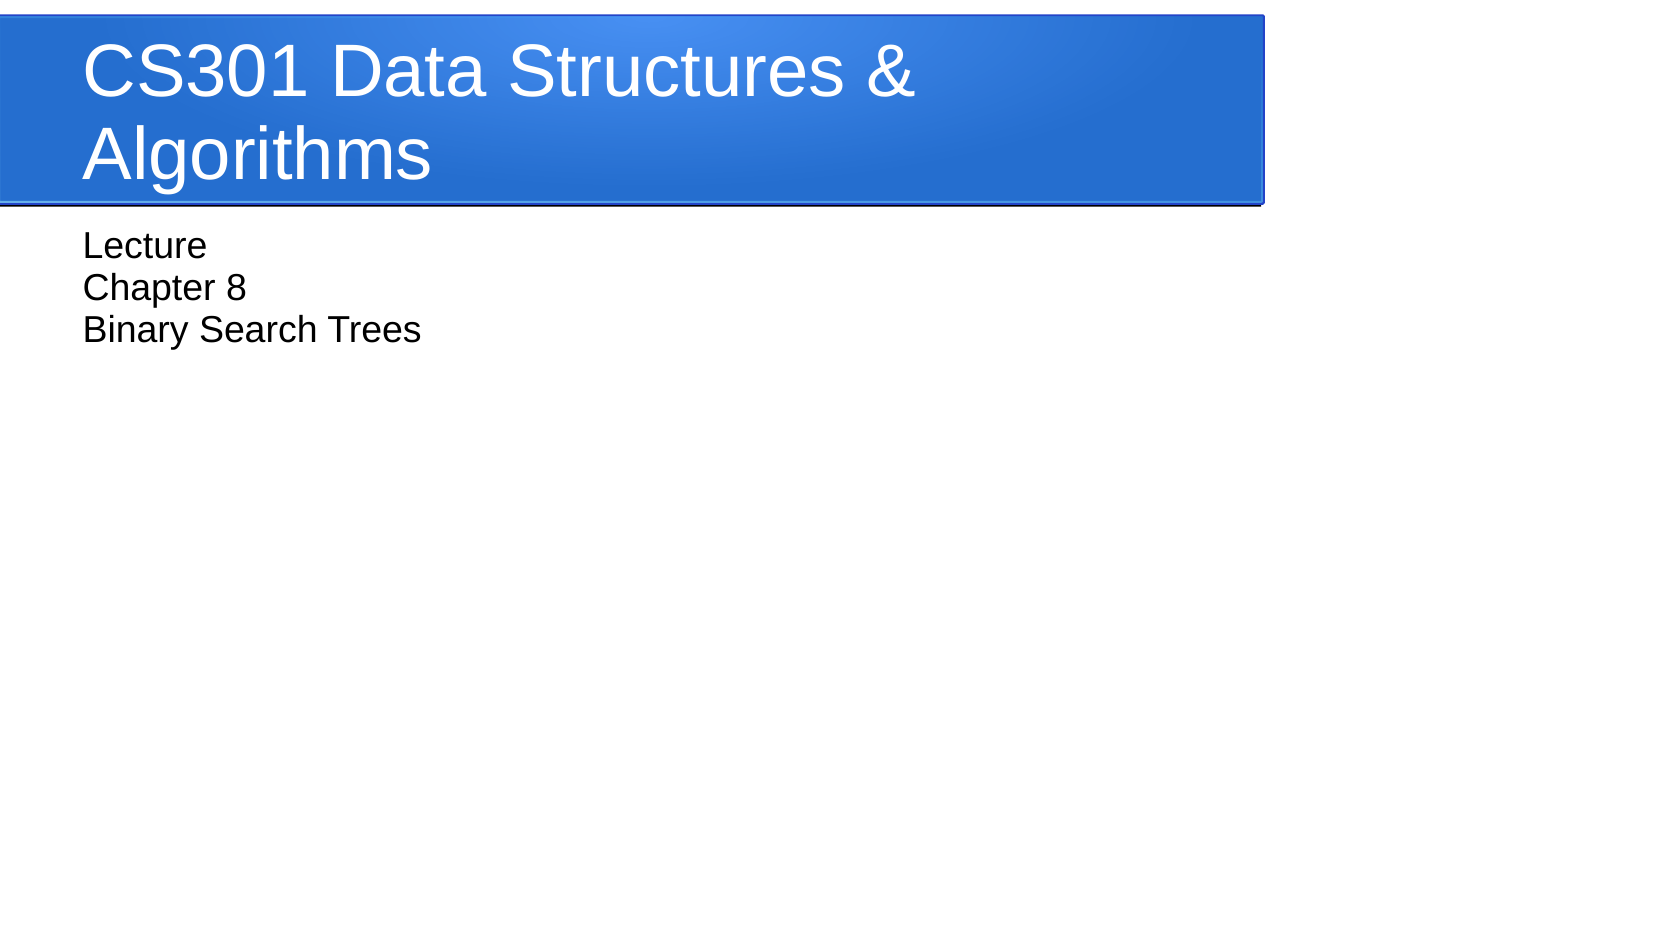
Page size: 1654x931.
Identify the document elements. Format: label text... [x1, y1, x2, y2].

subtitle Lecture Chapter 8 Binary Search Trees [82, 224, 1006, 746]
title CS301 Data Structures & Algorithms [82, 29, 1235, 196]
